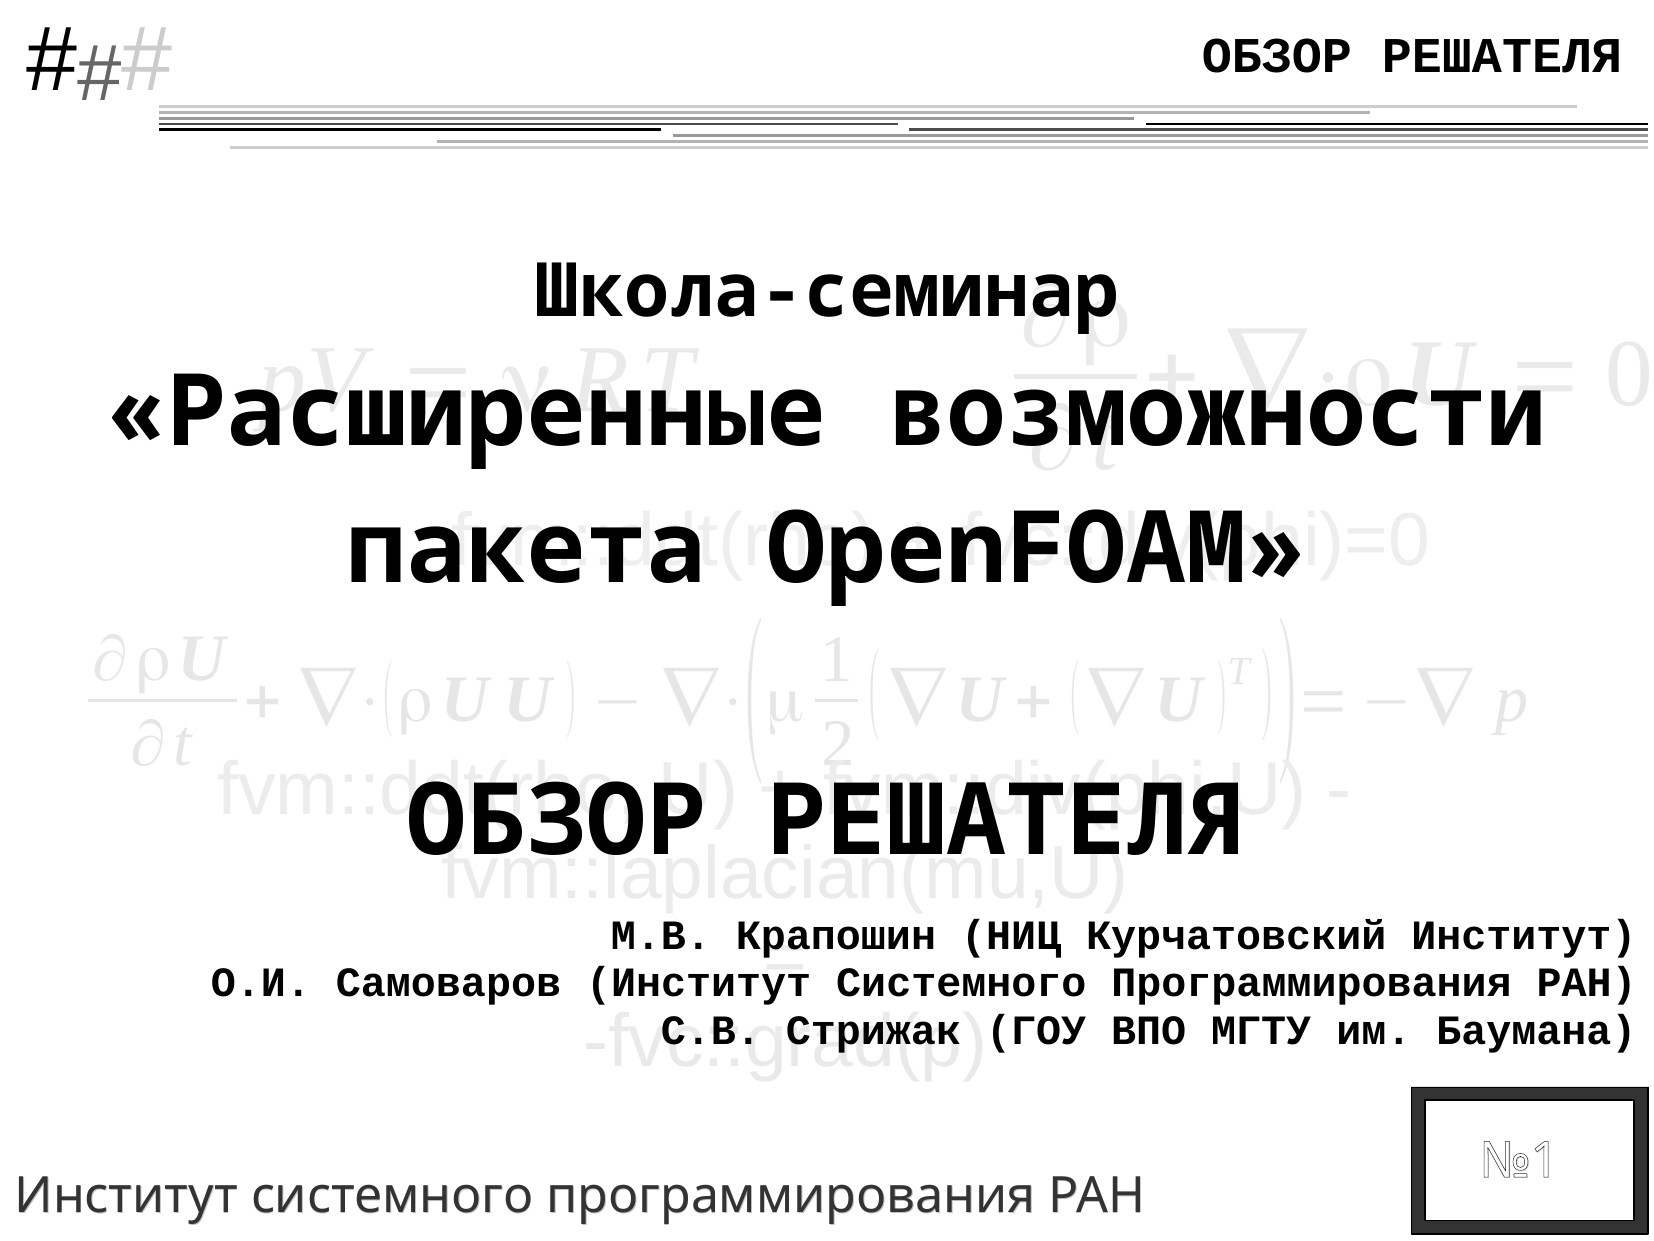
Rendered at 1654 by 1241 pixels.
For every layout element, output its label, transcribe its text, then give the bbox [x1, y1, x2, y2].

text_box М.В. Крапошин (НИЦ Курчатовский Институт) О.И. Самоваров (Институт Системного Программирования РАН) С.В. Стрижак (ГОУ ВПО МГТУ им. Баумана) [11, 907, 1651, 1065]
text_box Школа-семинар «Расширенные возможности пакета OpenFOAM» ОБЗОР РЕШАТЕЛЯ [0, 236, 1654, 857]
